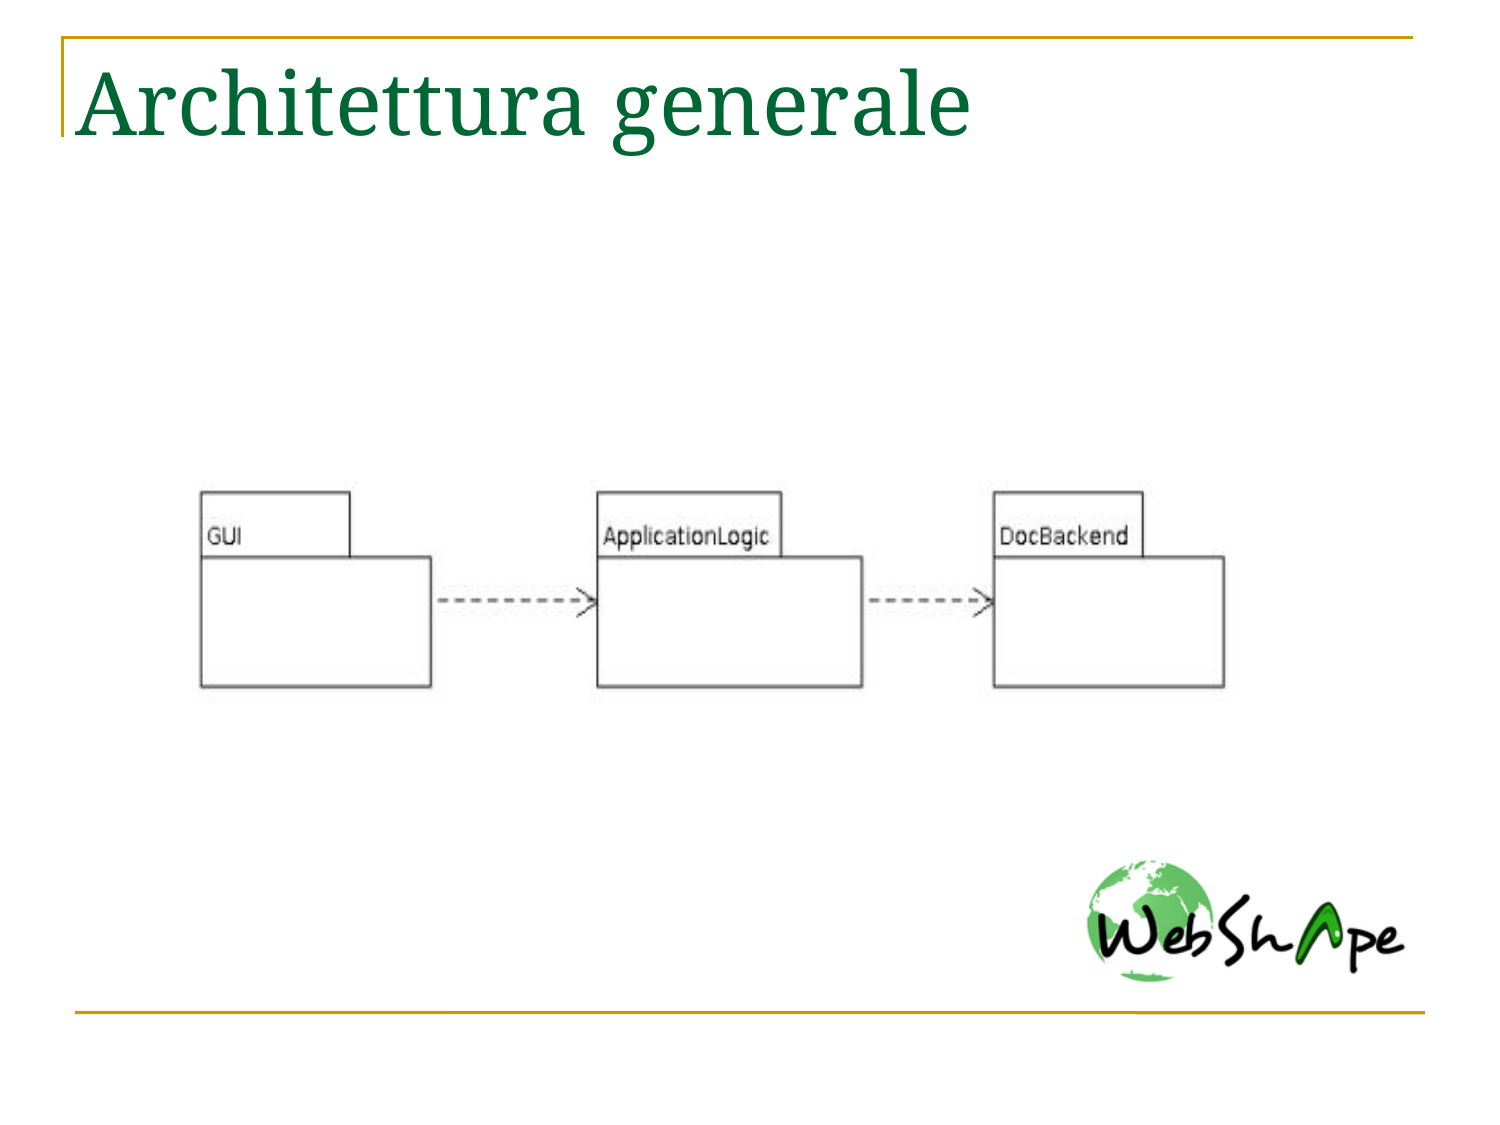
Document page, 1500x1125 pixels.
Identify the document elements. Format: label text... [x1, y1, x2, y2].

picture [1060, 833, 1416, 1011]
title Architettura generale [75, 50, 1424, 153]
picture [156, 412, 1276, 788]
